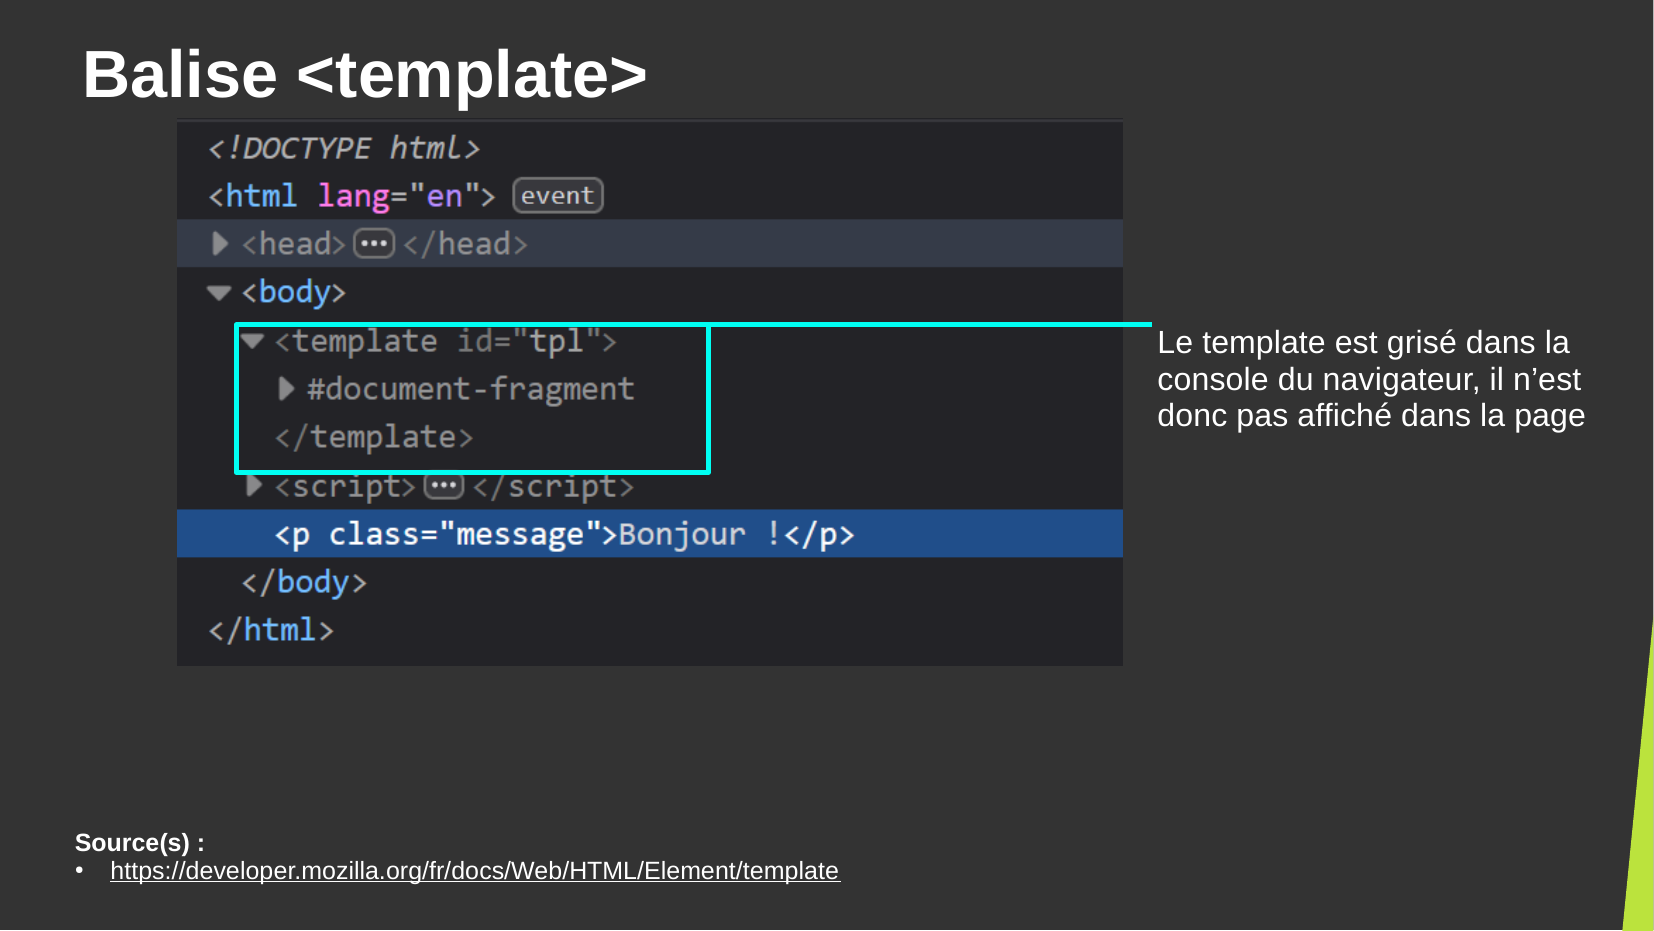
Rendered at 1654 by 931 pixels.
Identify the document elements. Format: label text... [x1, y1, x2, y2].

picture [177, 118, 1123, 666]
text_box Source(s) : https://developer.mozilla.org/fr/docs/Web/HTML/Element/template [60, 821, 1546, 931]
text_box [1622, 609, 1654, 931]
picture [239, 327, 706, 470]
list Le template est grisé dans la console du navigateur, il n’est donc pas affiché dans la page [1157, 324, 1595, 443]
title Balise <template> [82, 37, 1571, 112]
